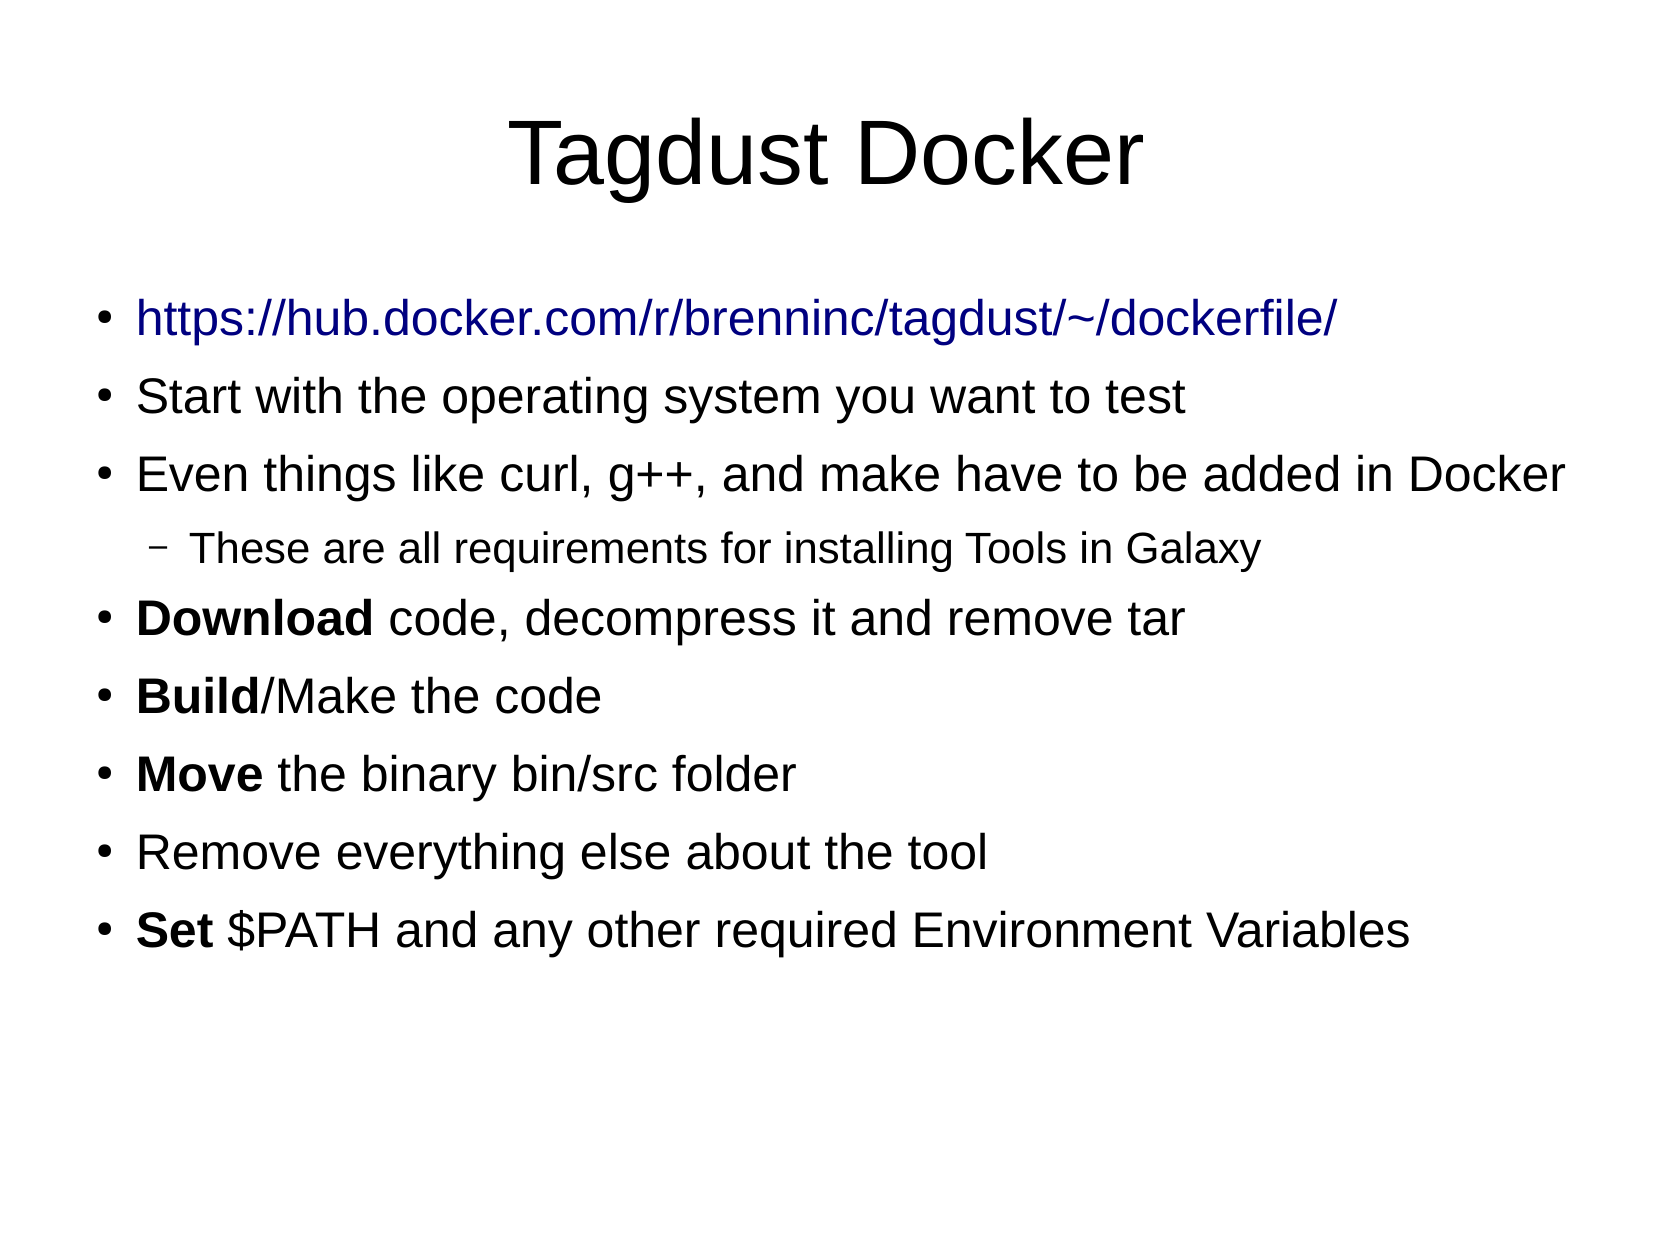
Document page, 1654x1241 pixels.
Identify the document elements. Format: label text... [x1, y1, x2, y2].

list https://hub.docker.com/r/brenninc/tagdust/~/dockerfile/ Start with the operating system you want to test Even things like curl, g++, and make have to be added in Docker These are all requirements for installing Tools in Galaxy Download code, decompress it and remove tar Build/Make the code Move the binary bin/src folder Remove everything else about the tool Set $PATH and any other required Environment Variables [82, 290, 1571, 1010]
title Tagdust Docker [82, 49, 1571, 257]
